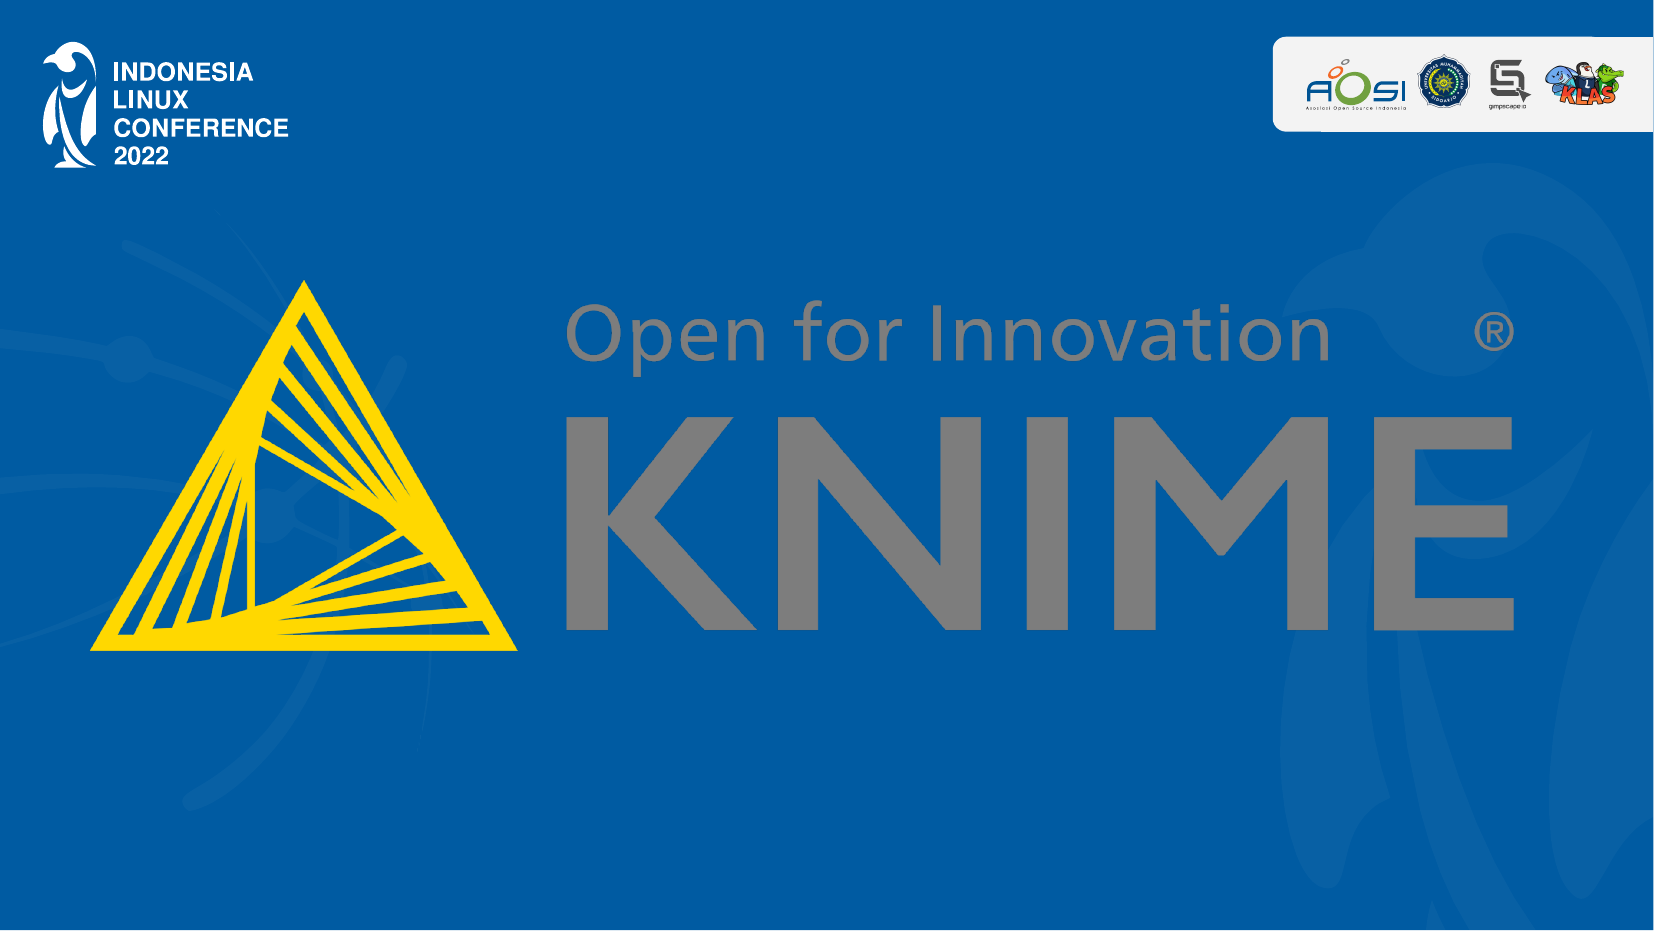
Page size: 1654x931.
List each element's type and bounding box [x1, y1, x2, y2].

picture [65, 0, 1538, 931]
picture [1545, 62, 1624, 105]
